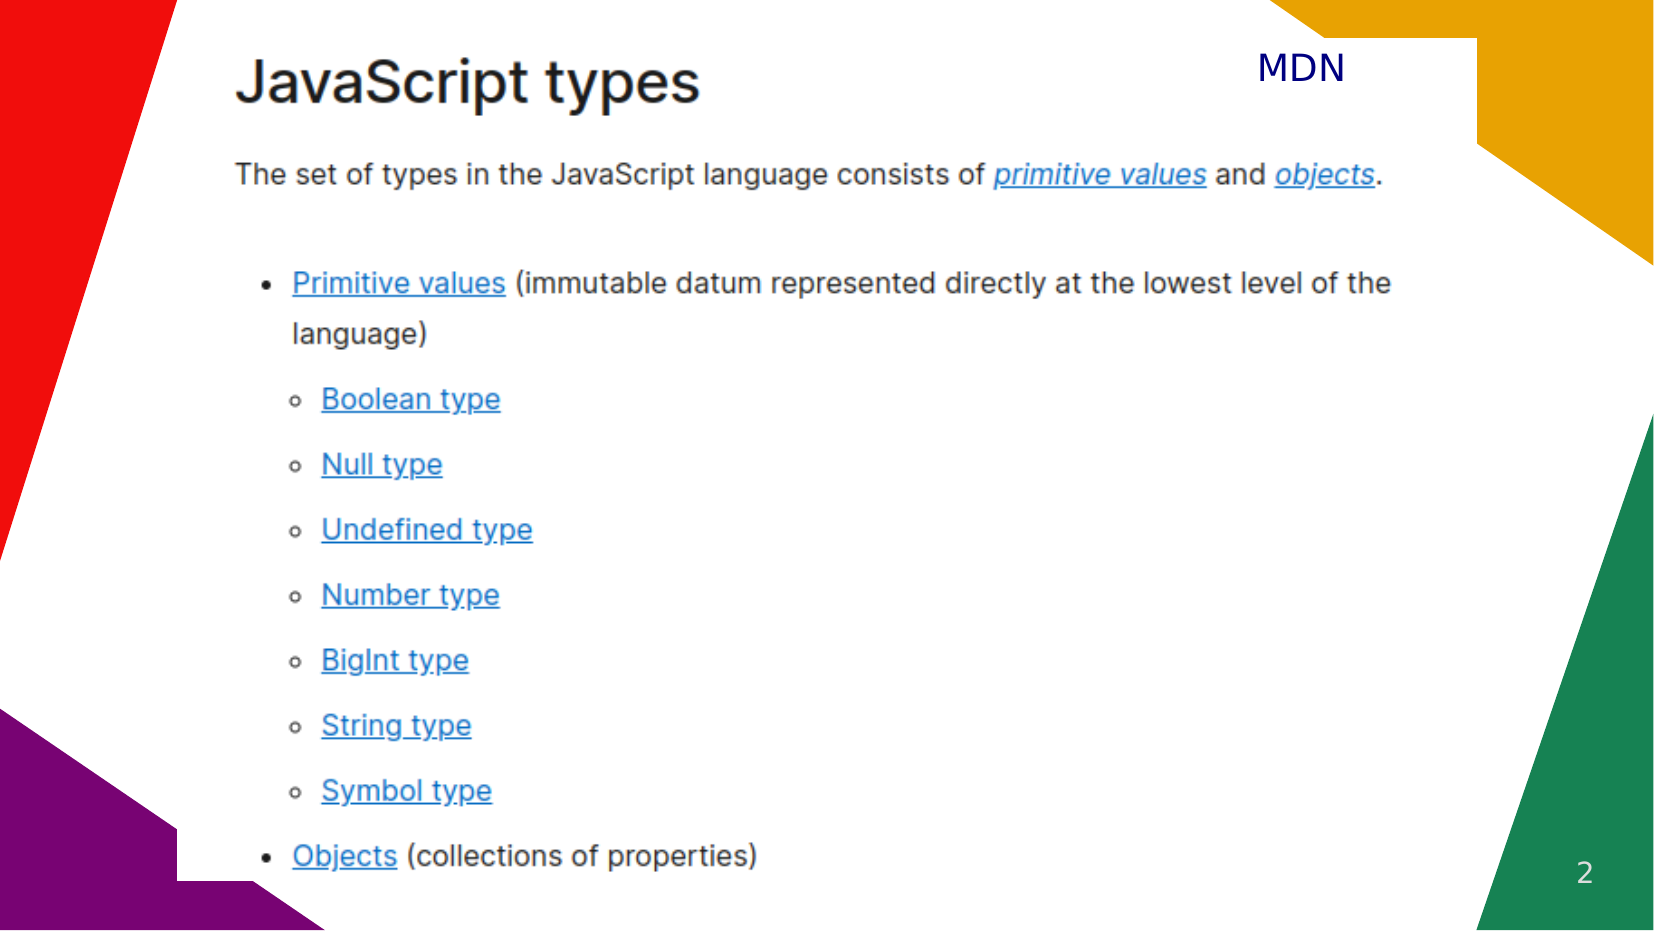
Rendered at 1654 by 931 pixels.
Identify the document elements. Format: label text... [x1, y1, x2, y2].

text_box MDN [1242, 39, 1477, 119]
picture [177, 38, 1477, 881]
